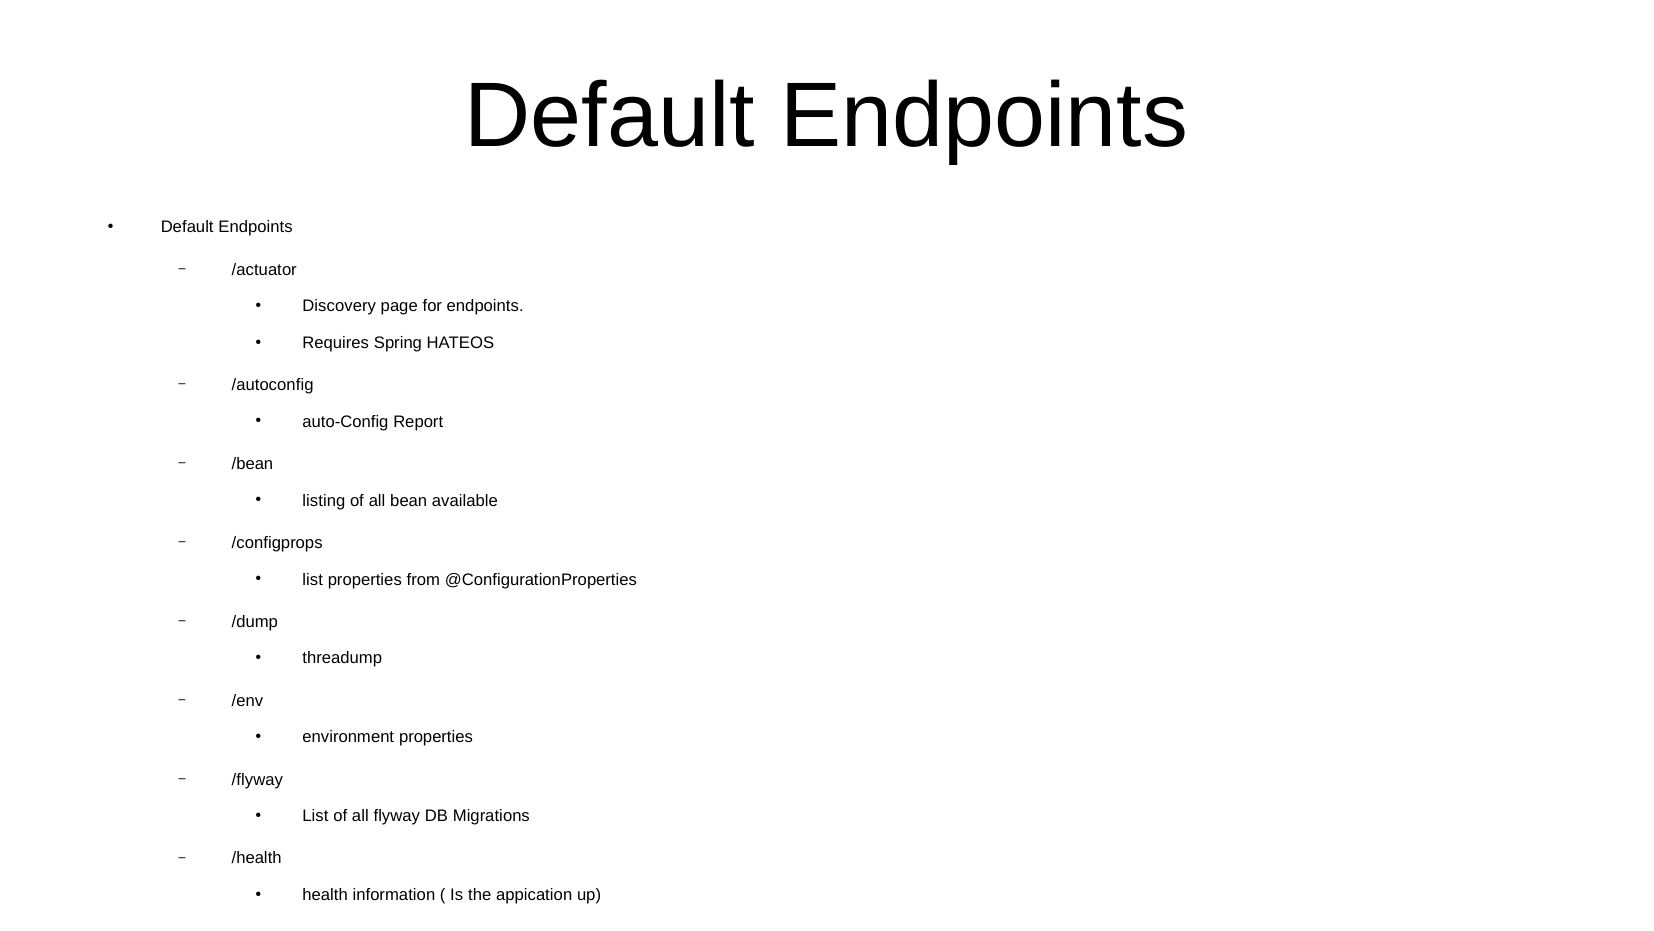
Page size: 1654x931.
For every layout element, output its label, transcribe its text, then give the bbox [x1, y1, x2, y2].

title Default Endpoints [82, 37, 1571, 193]
list Default Endpoints /actuator Discovery page for endpoints. Requires Spring HATEOS /autoconfig auto-Config Report /bean listing of all bean available /configprops list properties from @ConfigurationProperties /dump threadump /env environment properties /flyway List of all flyway DB Migrations /health health information ( Is the appication up) [90, 217, 1478, 916]
